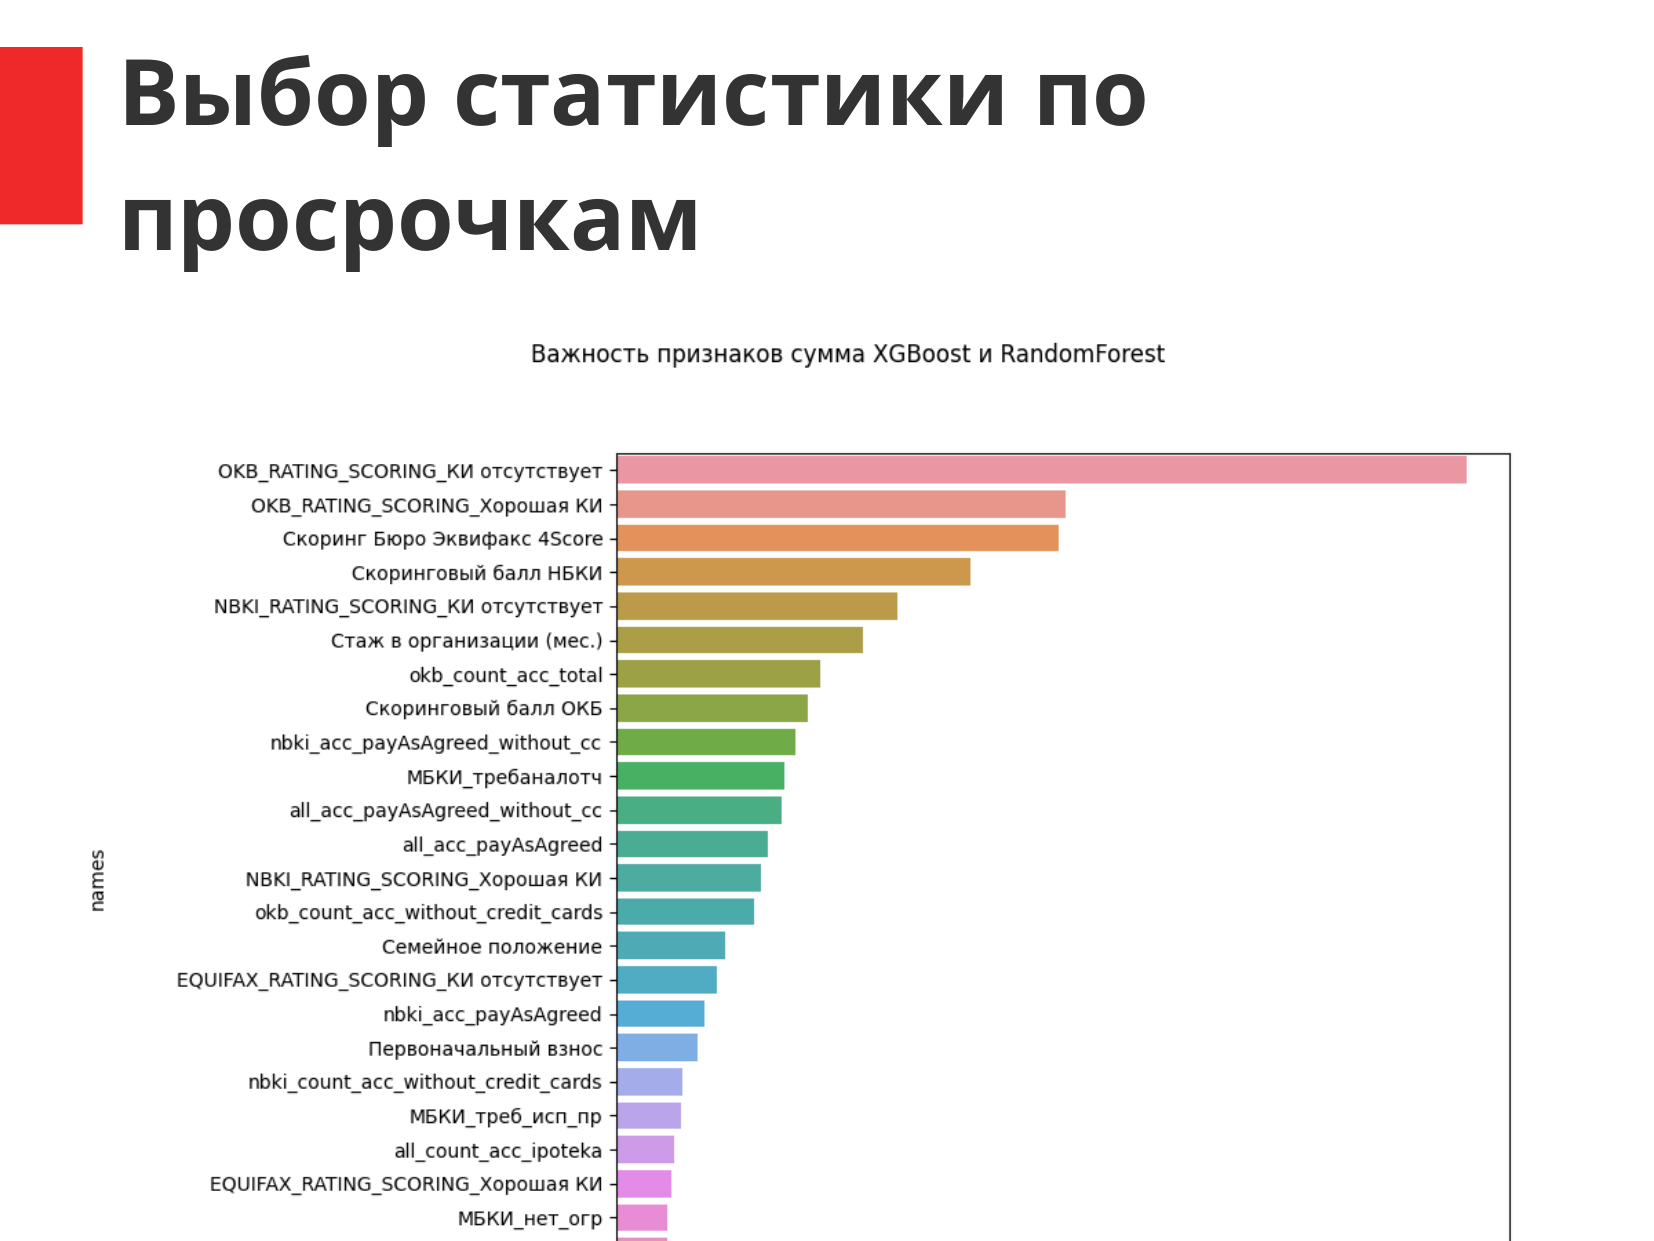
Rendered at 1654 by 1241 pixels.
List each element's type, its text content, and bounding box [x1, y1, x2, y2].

title Выбор статистики по просрочкам [118, 27, 1571, 278]
picture [21, 321, 1654, 1241]
